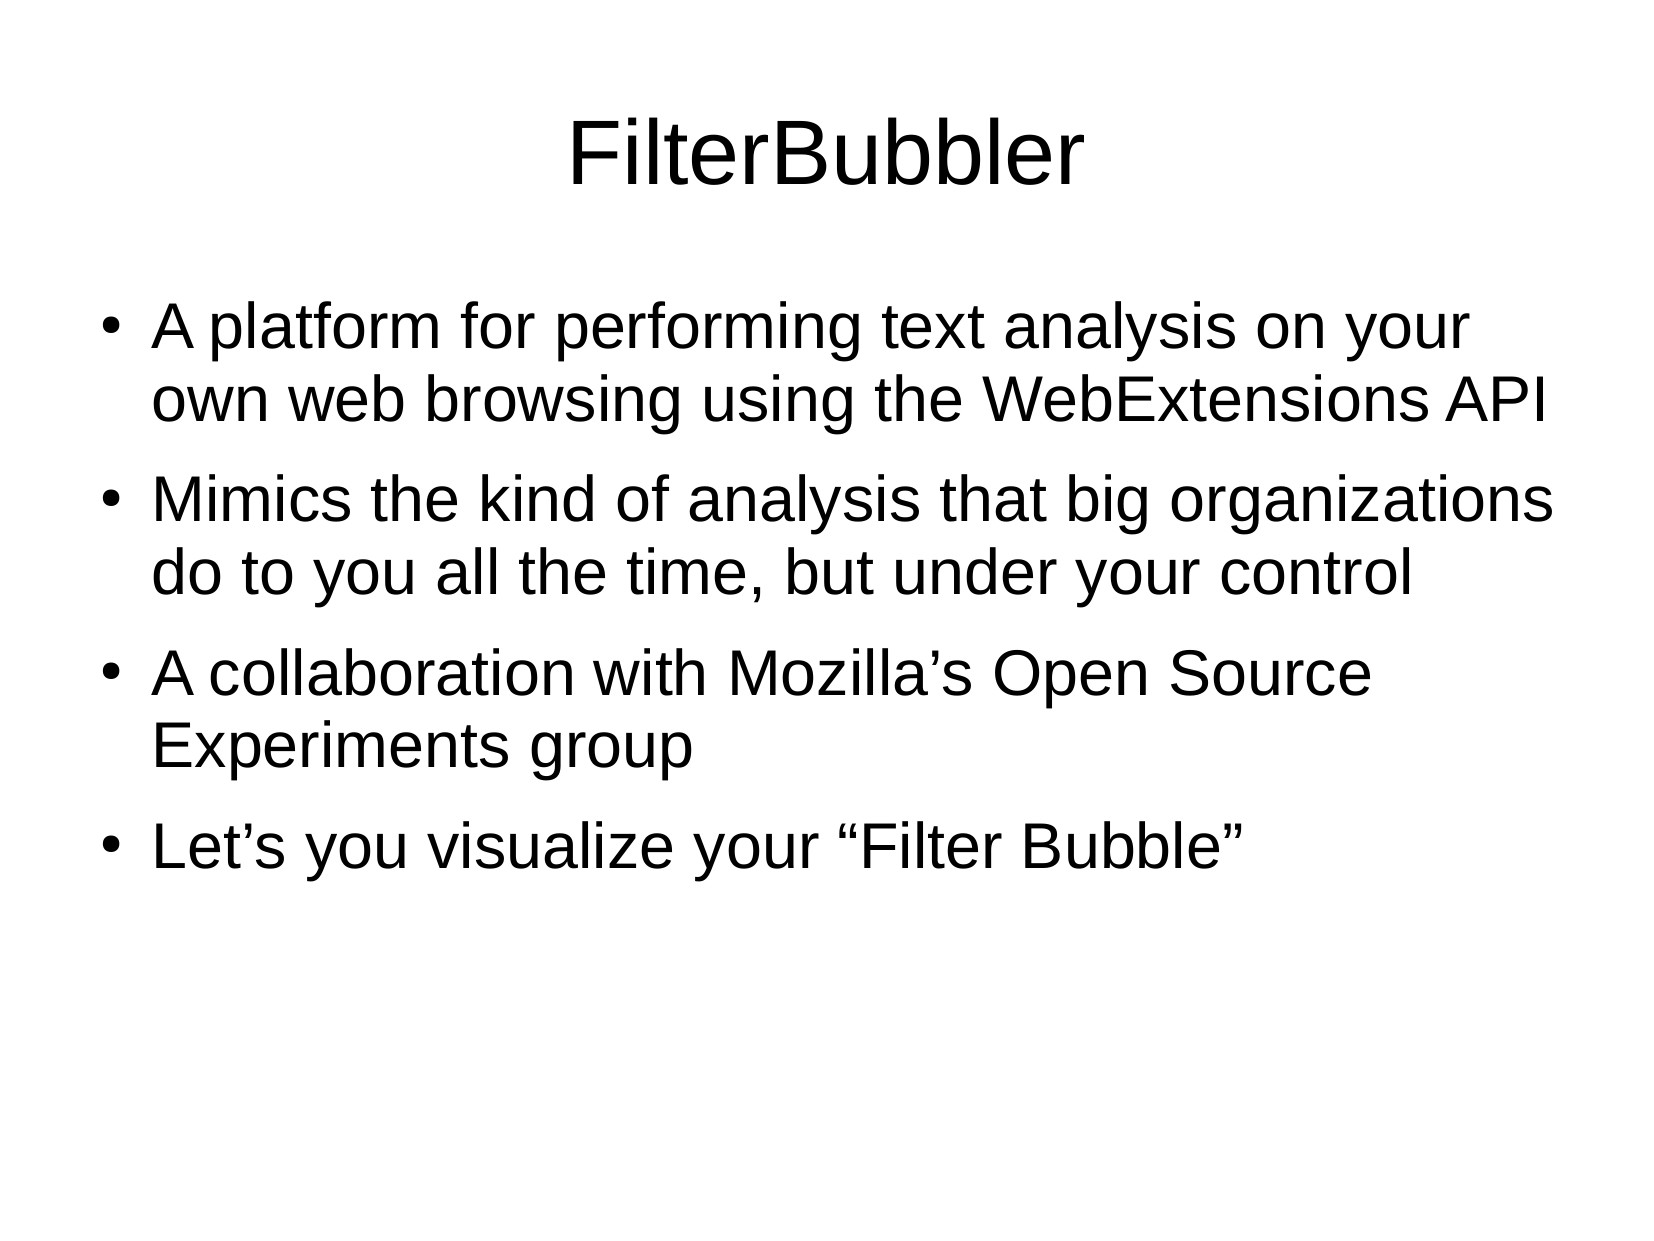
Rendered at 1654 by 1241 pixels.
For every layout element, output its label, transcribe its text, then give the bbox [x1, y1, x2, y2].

title FilterBubbler [82, 49, 1571, 257]
list A platform for performing text analysis on your own web browsing using the WebExtensions API Mimics the kind of analysis that big organizations do to you all the time, but under your control A collaboration with Mozilla’s Open Source Experiments group Let’s you visualize your “Filter Bubble” [82, 290, 1571, 1010]
